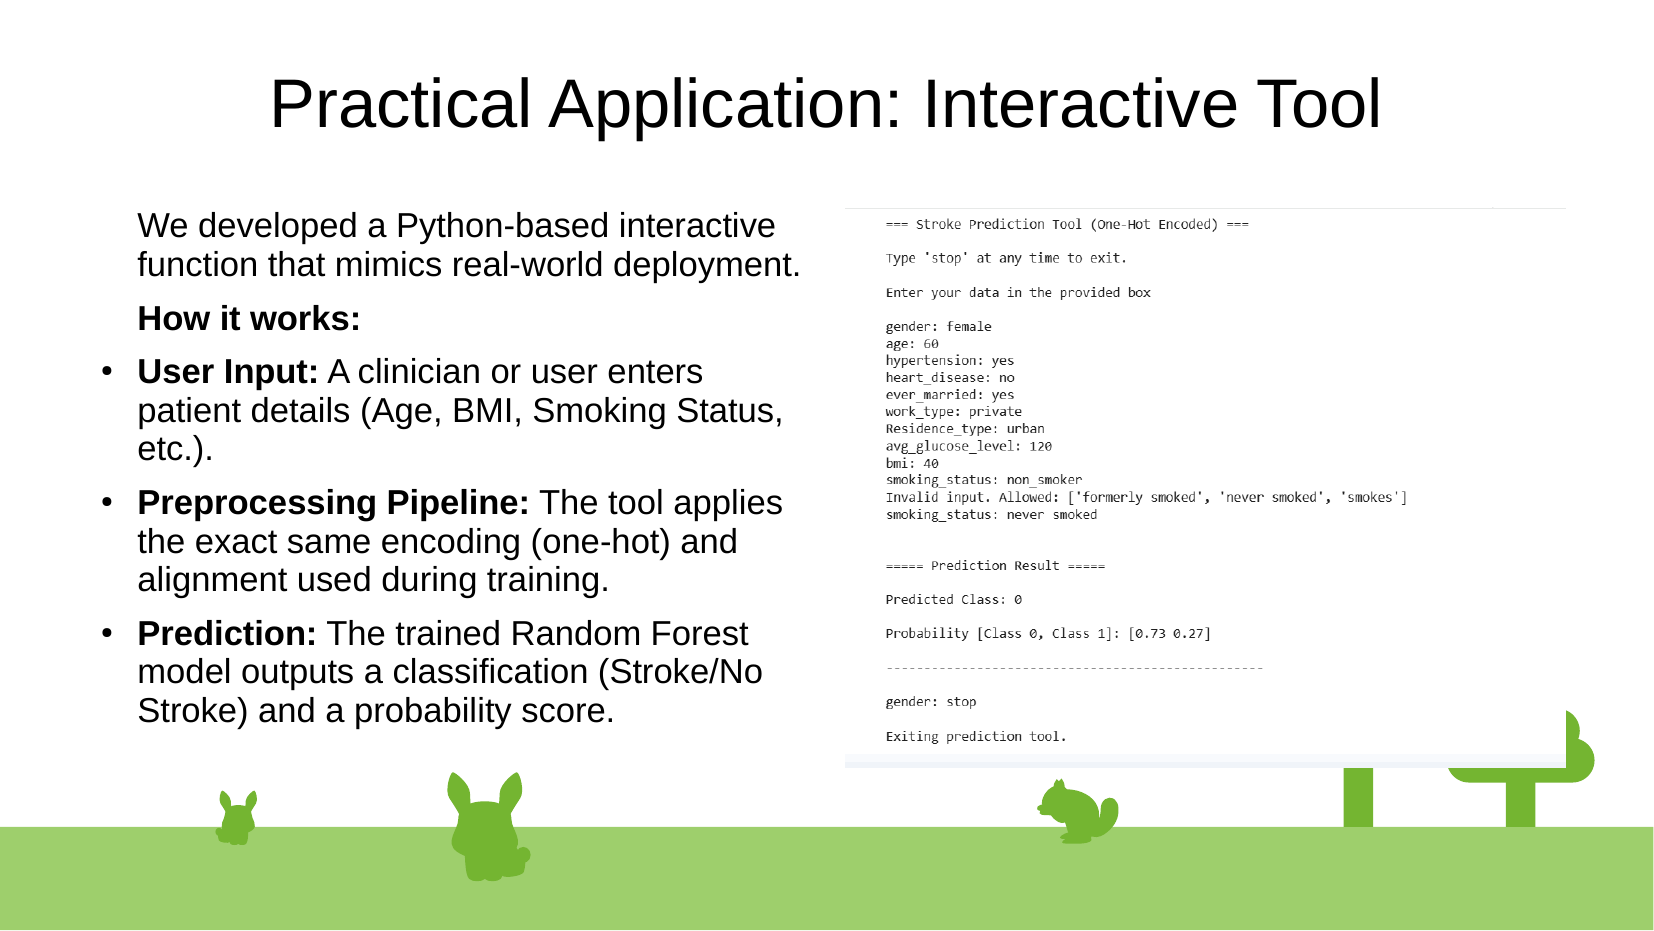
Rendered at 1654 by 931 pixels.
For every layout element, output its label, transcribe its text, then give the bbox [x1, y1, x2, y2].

picture [845, 207, 1566, 768]
list We developed a Python-based interactive function that mimics real-world deployment. How it works: User Input: A clinician or user enters patient details (Age, BMI, Smoking Status, etc.). Preprocessing Pipeline: The tool applies the exact same encoding (one-hot) and alignment used during training. Prediction: The trained Random Forest model outputs a classification (Stroke/No Stroke) and a probability score. [88, 206, 809, 768]
title Practical Application: Interactive Tool [88, 29, 1565, 178]
